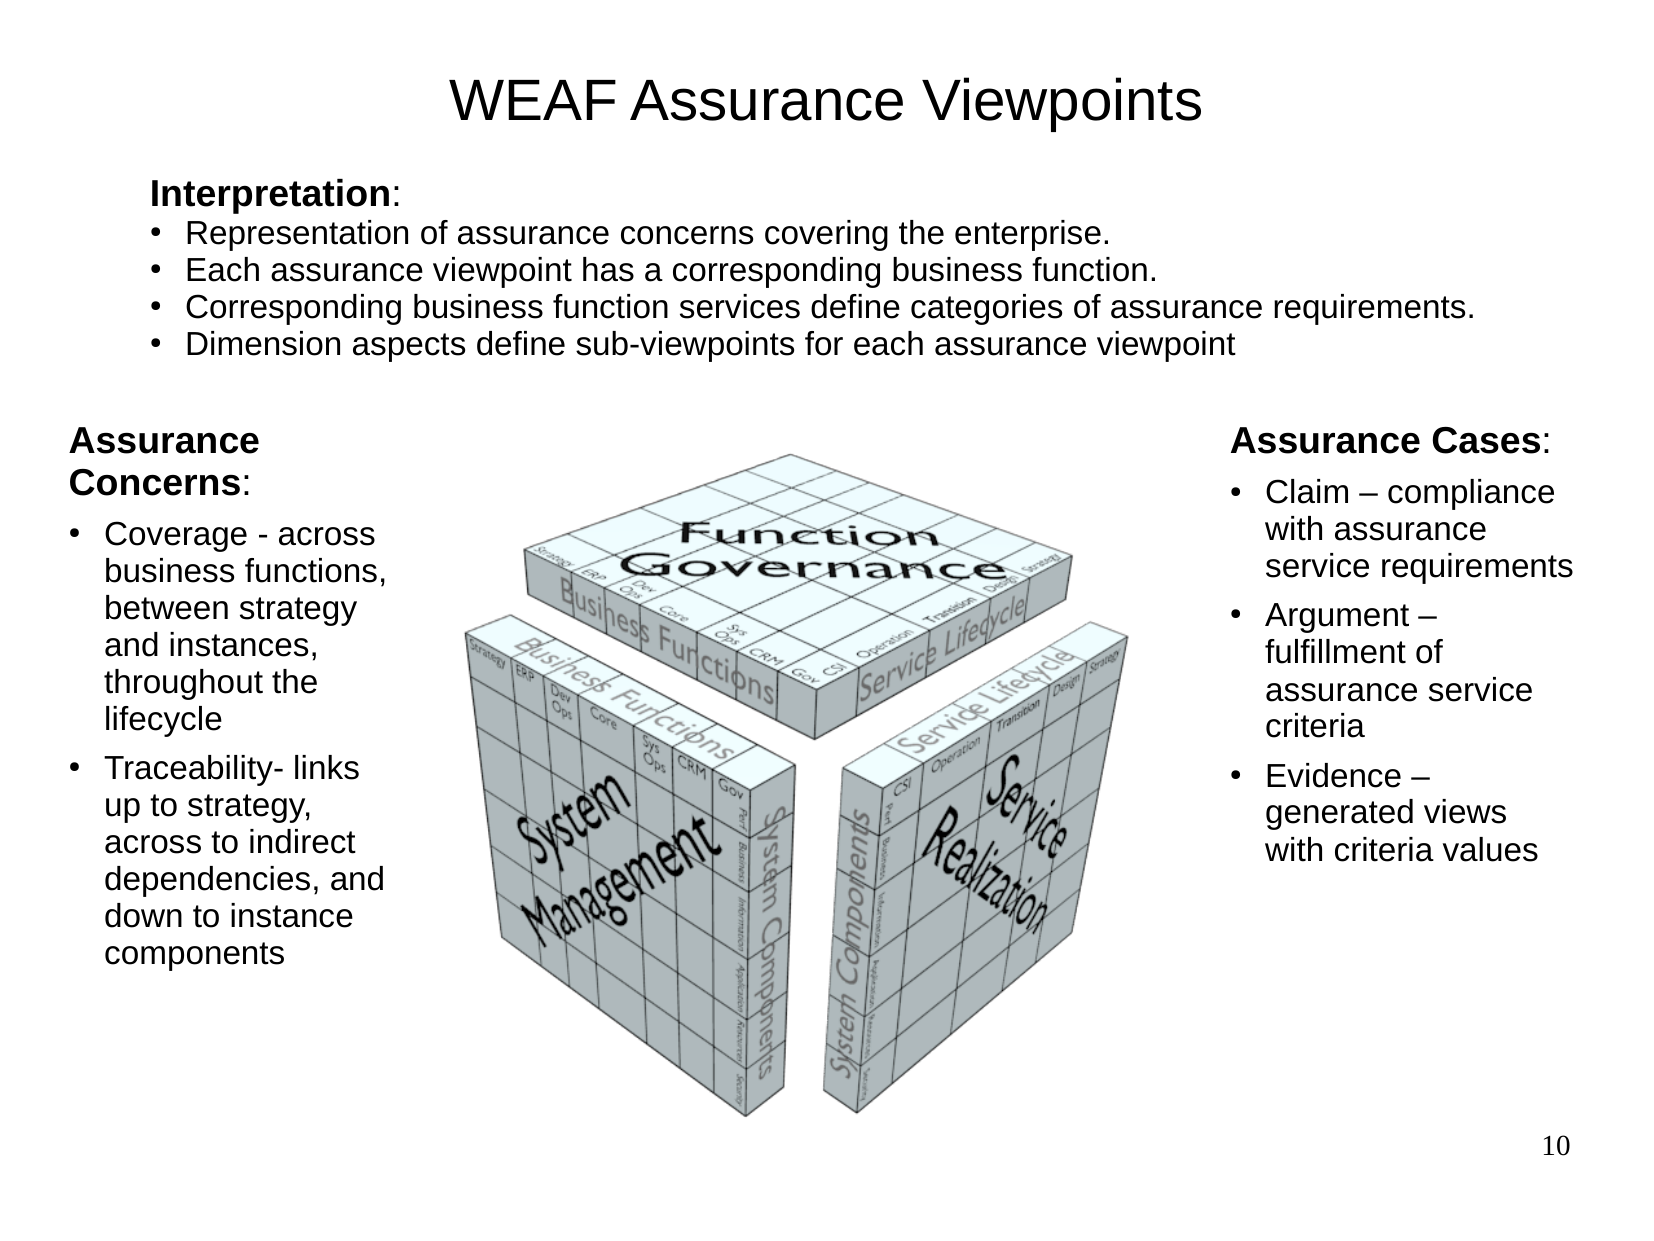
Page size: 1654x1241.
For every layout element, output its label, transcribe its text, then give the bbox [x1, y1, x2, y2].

text_box Assurance Concerns: Coverage - across business functions, between strategy and instances, throughout the lifecycle Traceability- links up to strategy, across to indirect dependencies, and down to instance components [53, 412, 405, 1054]
text_box Interpretation: Representation of assurance concerns covering the enterprise. Each assurance viewpoint has a corresponding business function. Corresponding business function services define categories of assurance requirements. Dimension aspects define sub-viewpoints for each assurance viewpoint [135, 165, 1546, 371]
picture [458, 450, 1134, 1122]
title WEAF Assurance Viewpoints [82, 49, 1571, 151]
text_box Assurance Cases: Claim – compliance with assurance service requirements Argument – fulfillment of assurance service criteria Evidence – generated views with criteria values [1215, 412, 1591, 929]
